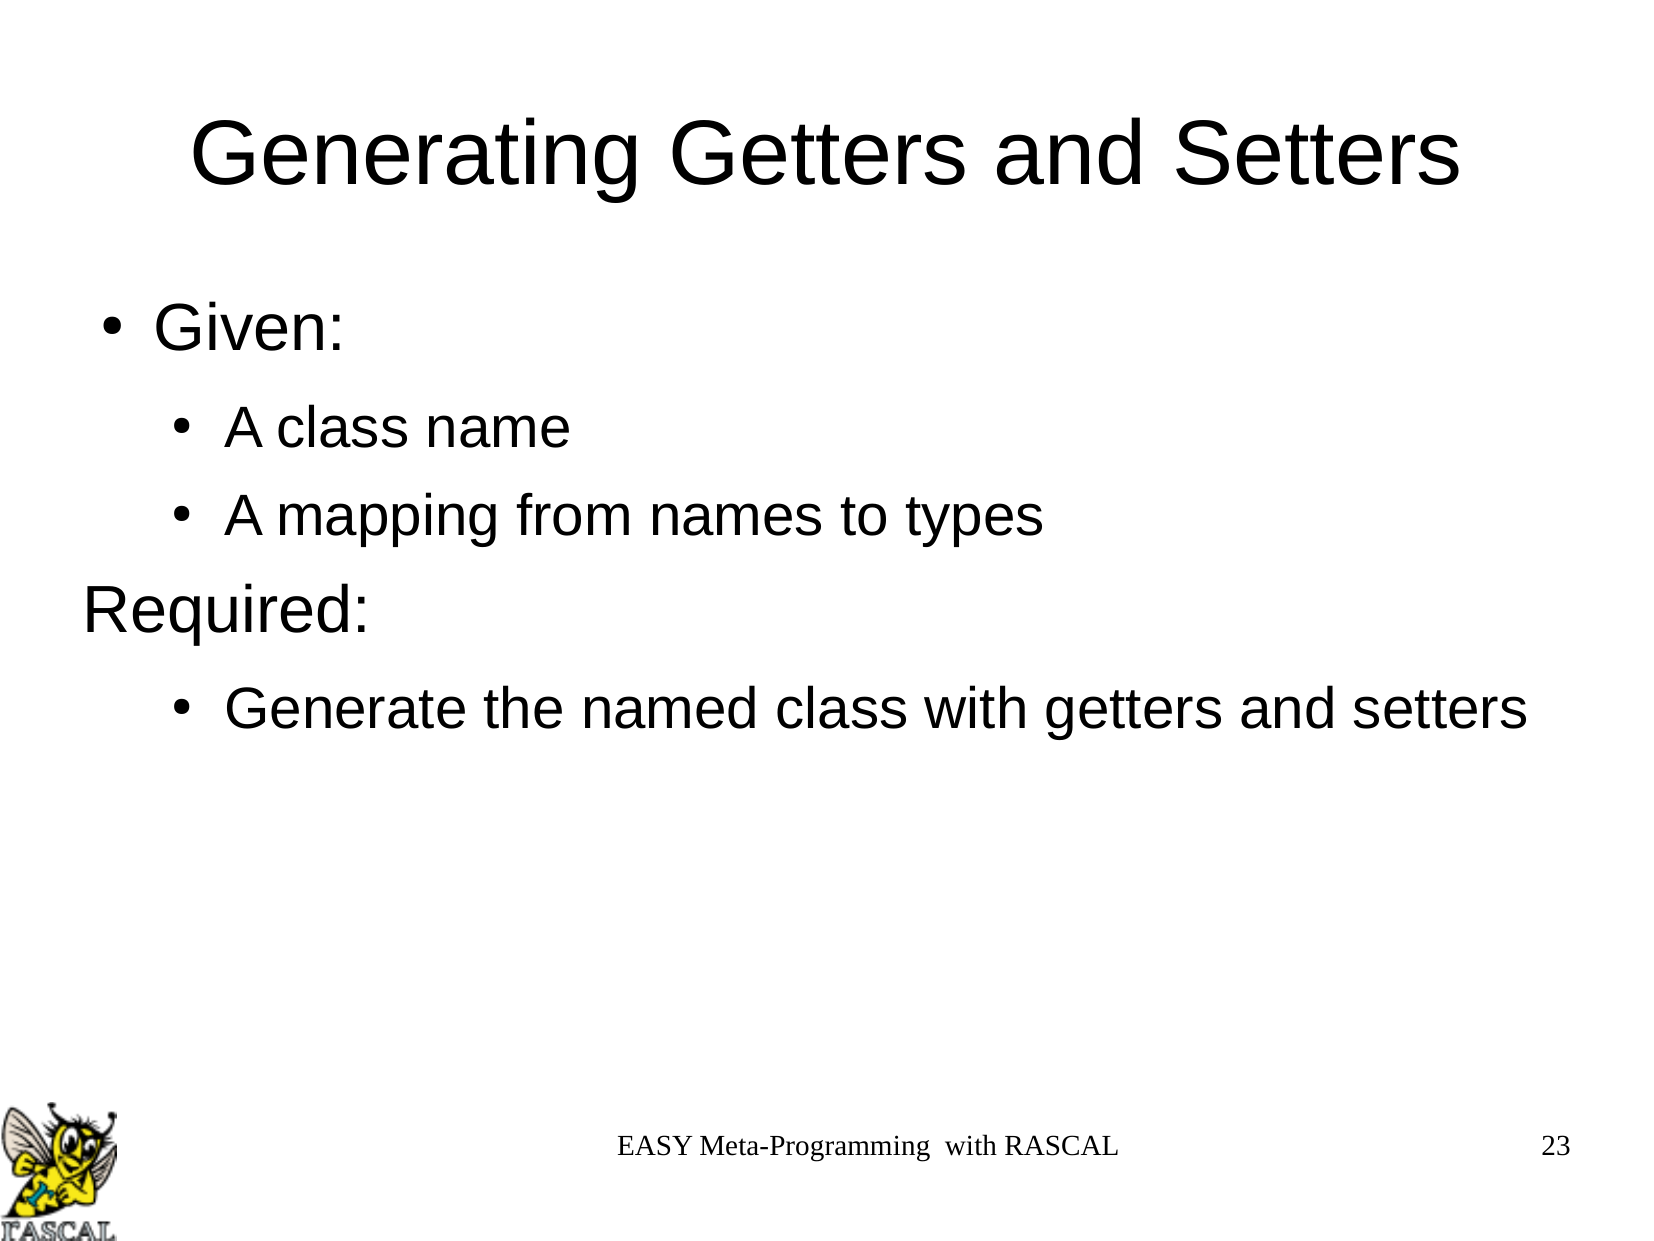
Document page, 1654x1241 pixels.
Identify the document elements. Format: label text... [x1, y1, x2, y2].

title Generating Getters and Setters [82, 49, 1571, 257]
list Given: A class name A mapping from names to types Required: Generate the named class with getters and setters [82, 290, 1571, 1109]
picture [0, 1102, 117, 1241]
